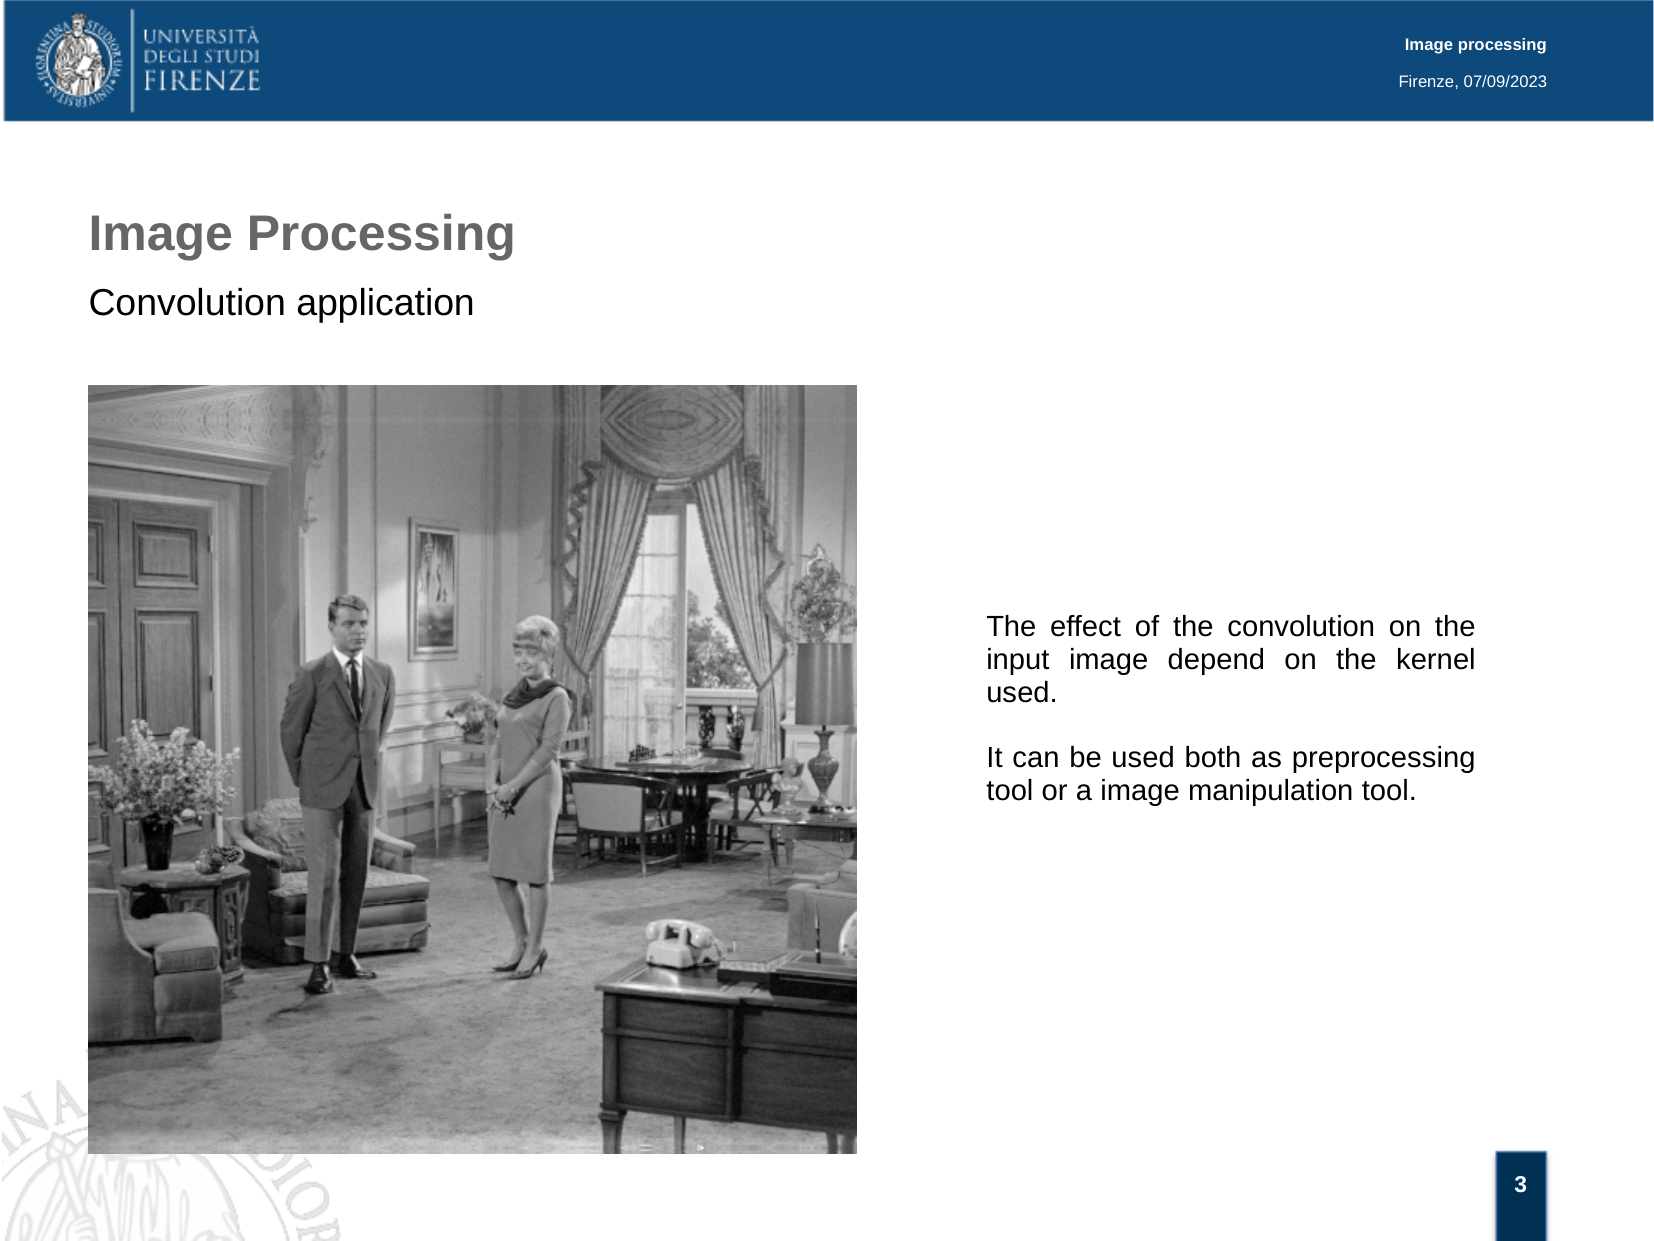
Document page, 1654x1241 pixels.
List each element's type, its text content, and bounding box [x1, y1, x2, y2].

picture [2, 0, 1654, 1241]
text_box Image processing Firenze, 07/09/2023 [685, 24, 1548, 102]
text_box Image Processing Convolution application [88, 177, 532, 324]
text_box 3 [1505, 1160, 1536, 1208]
text_box The effect of the convolution on the input image depend on the kernel used. It can be used both as preprocessing tool or a image manipulation tool. [986, 383, 1477, 1034]
